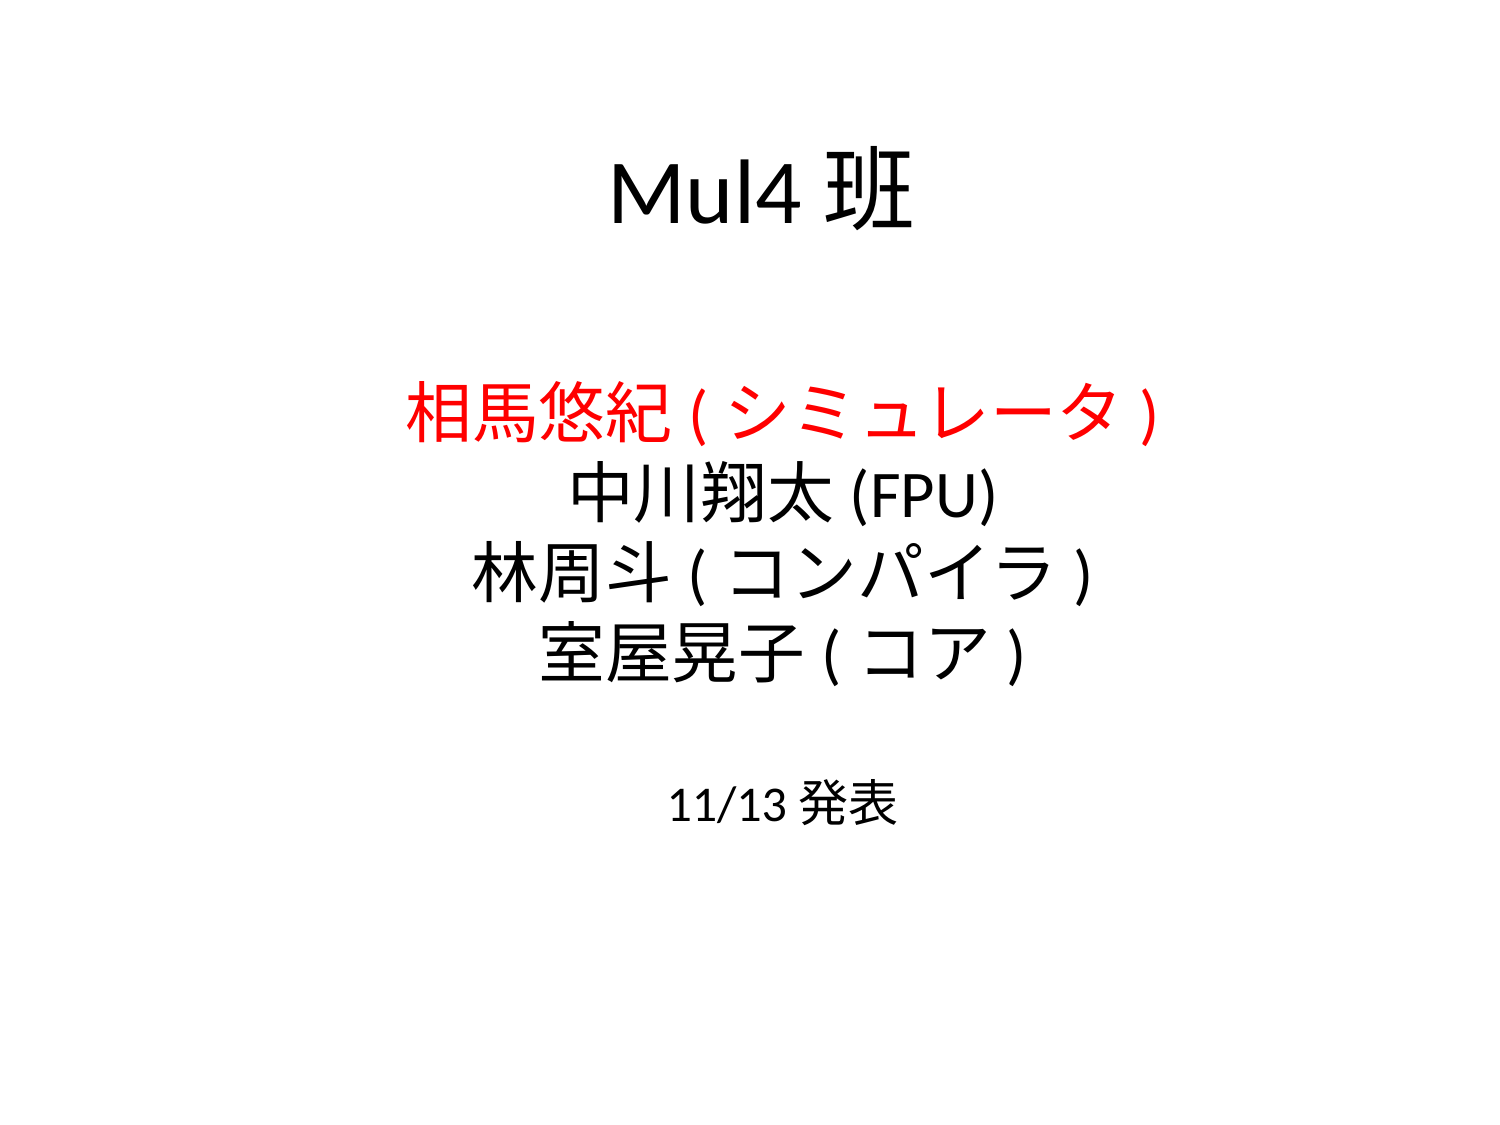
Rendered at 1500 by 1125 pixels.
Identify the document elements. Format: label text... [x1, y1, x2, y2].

subtitle 相馬悠紀(シミュレータ) 中川翔太(FPU) 林周斗(コンパイラ) 室屋晃子(コア) 11/13発表 [225, 267, 1341, 1000]
title Mul4班 [123, 66, 1399, 308]
